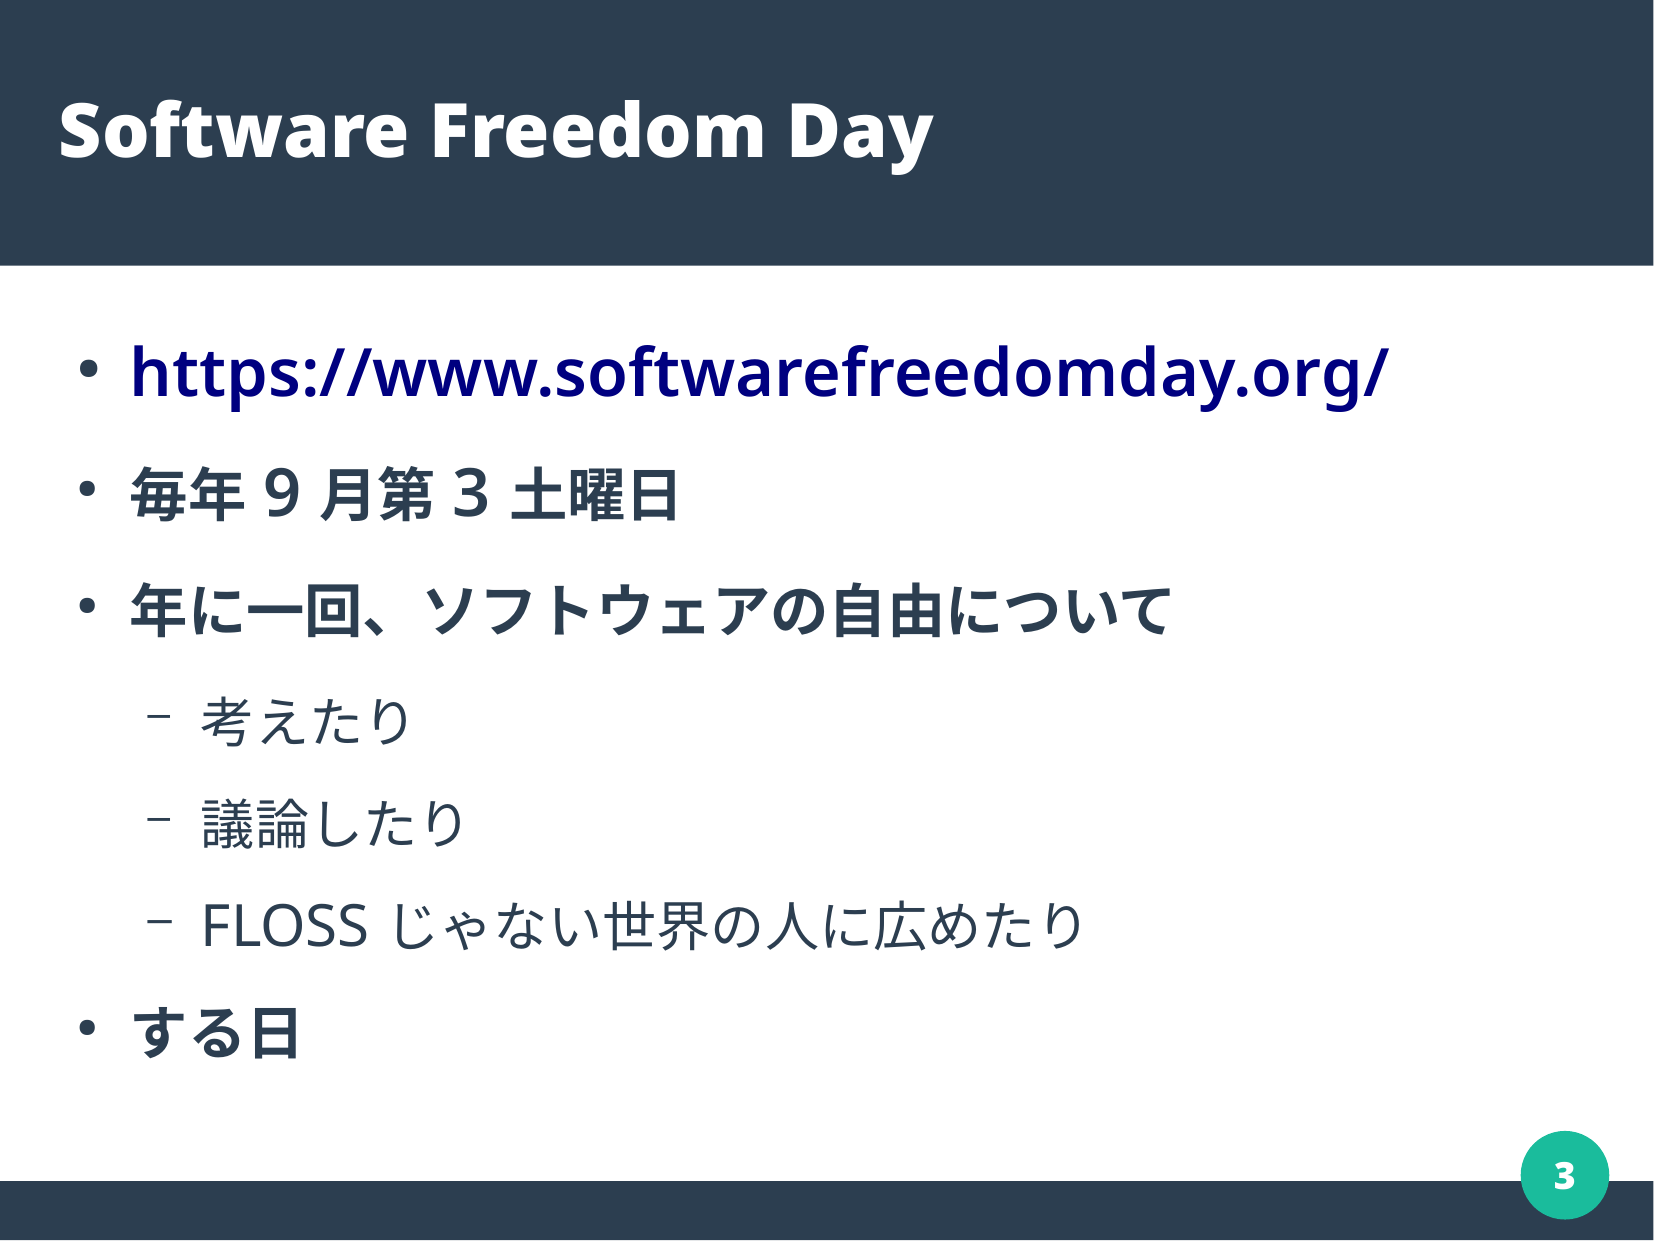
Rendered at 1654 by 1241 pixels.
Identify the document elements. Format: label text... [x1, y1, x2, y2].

title Software Freedom Day [59, 49, 1595, 207]
list https://www.softwarefreedomday.org/ 毎年9月第3土曜日 年に一回、ソフトウェアの自由について 考えたり 議論したり FLOSSじゃない世界の人に広めたり する日 [59, 324, 1595, 1152]
